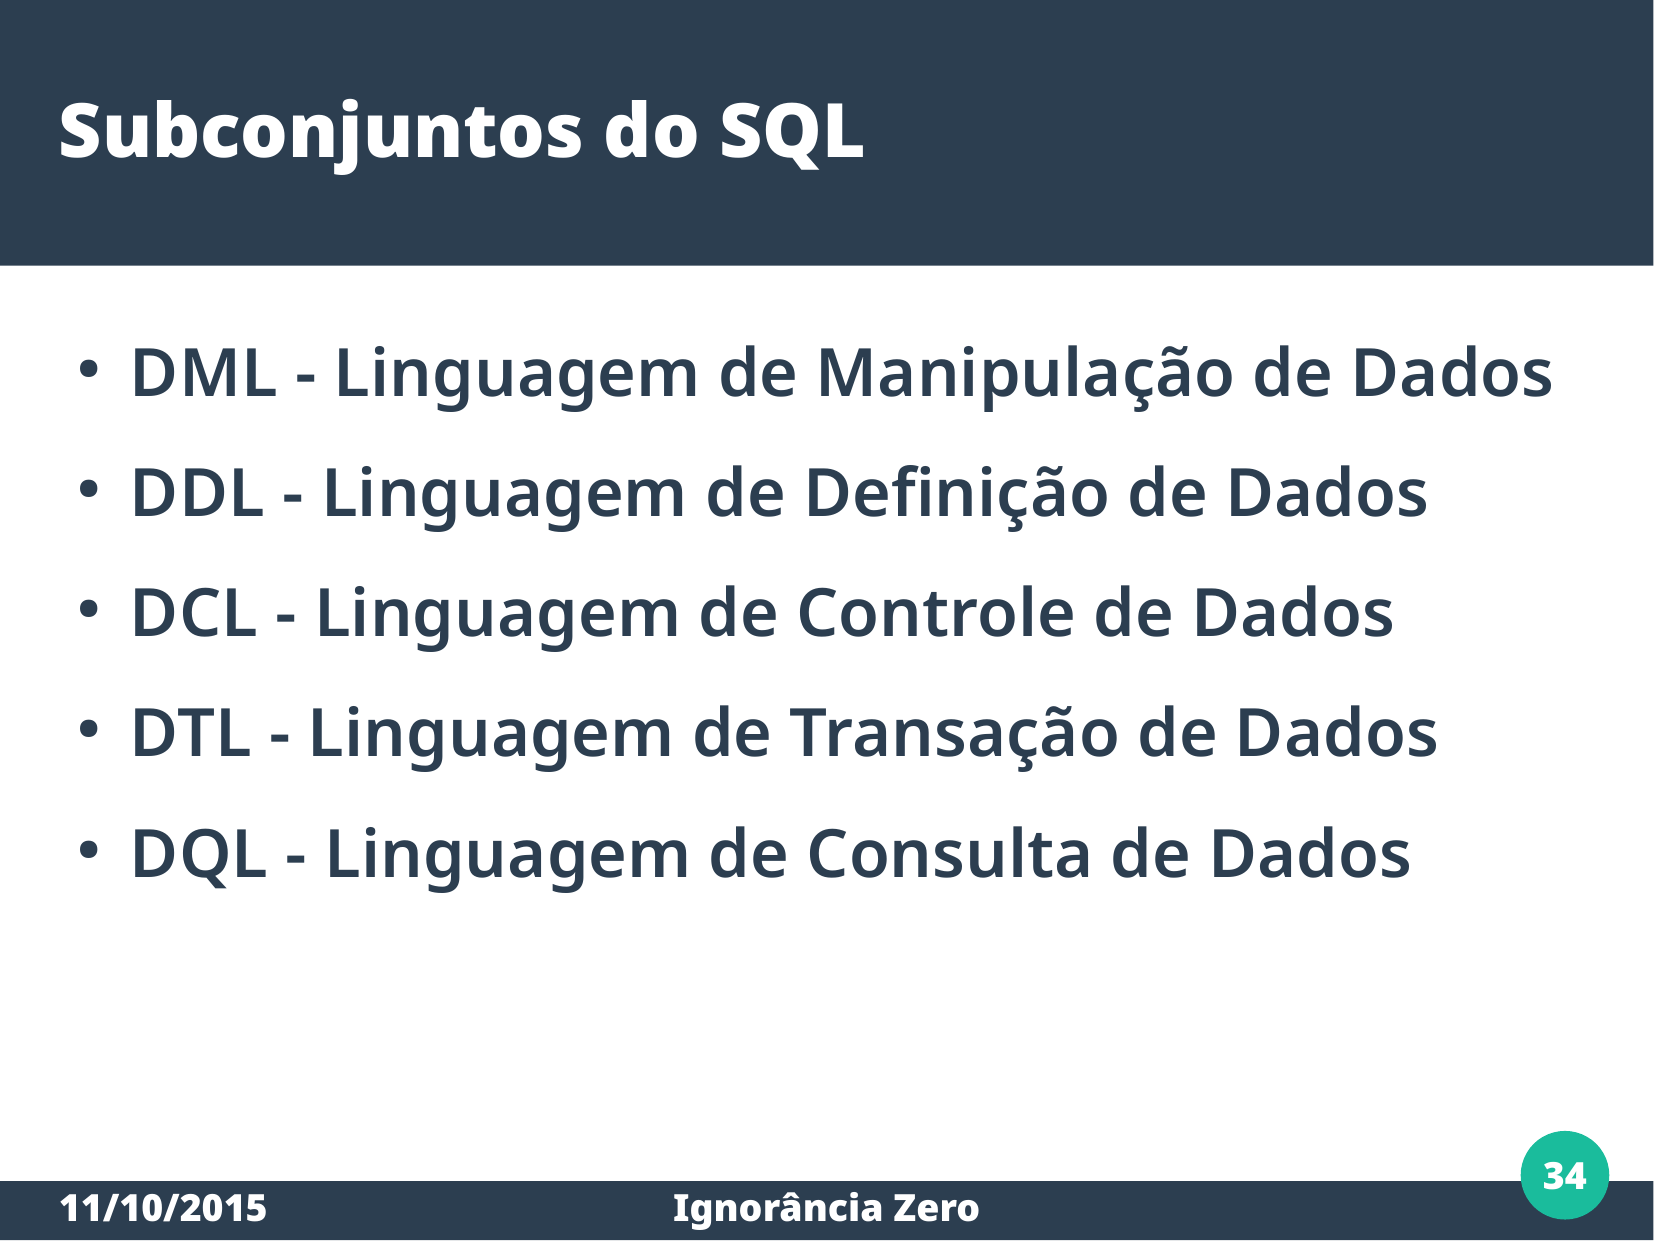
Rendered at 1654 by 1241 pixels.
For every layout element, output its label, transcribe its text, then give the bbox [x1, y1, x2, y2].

title Subconjuntos do SQL [59, 49, 1595, 207]
list DML - Linguagem de Manipulação de Dados DDL - Linguagem de Definição de Dados DCL - Linguagem de Controle de Dados DTL - Linguagem de Transação de Dados DQL - Linguagem de Consulta de Dados [59, 324, 1595, 1152]
